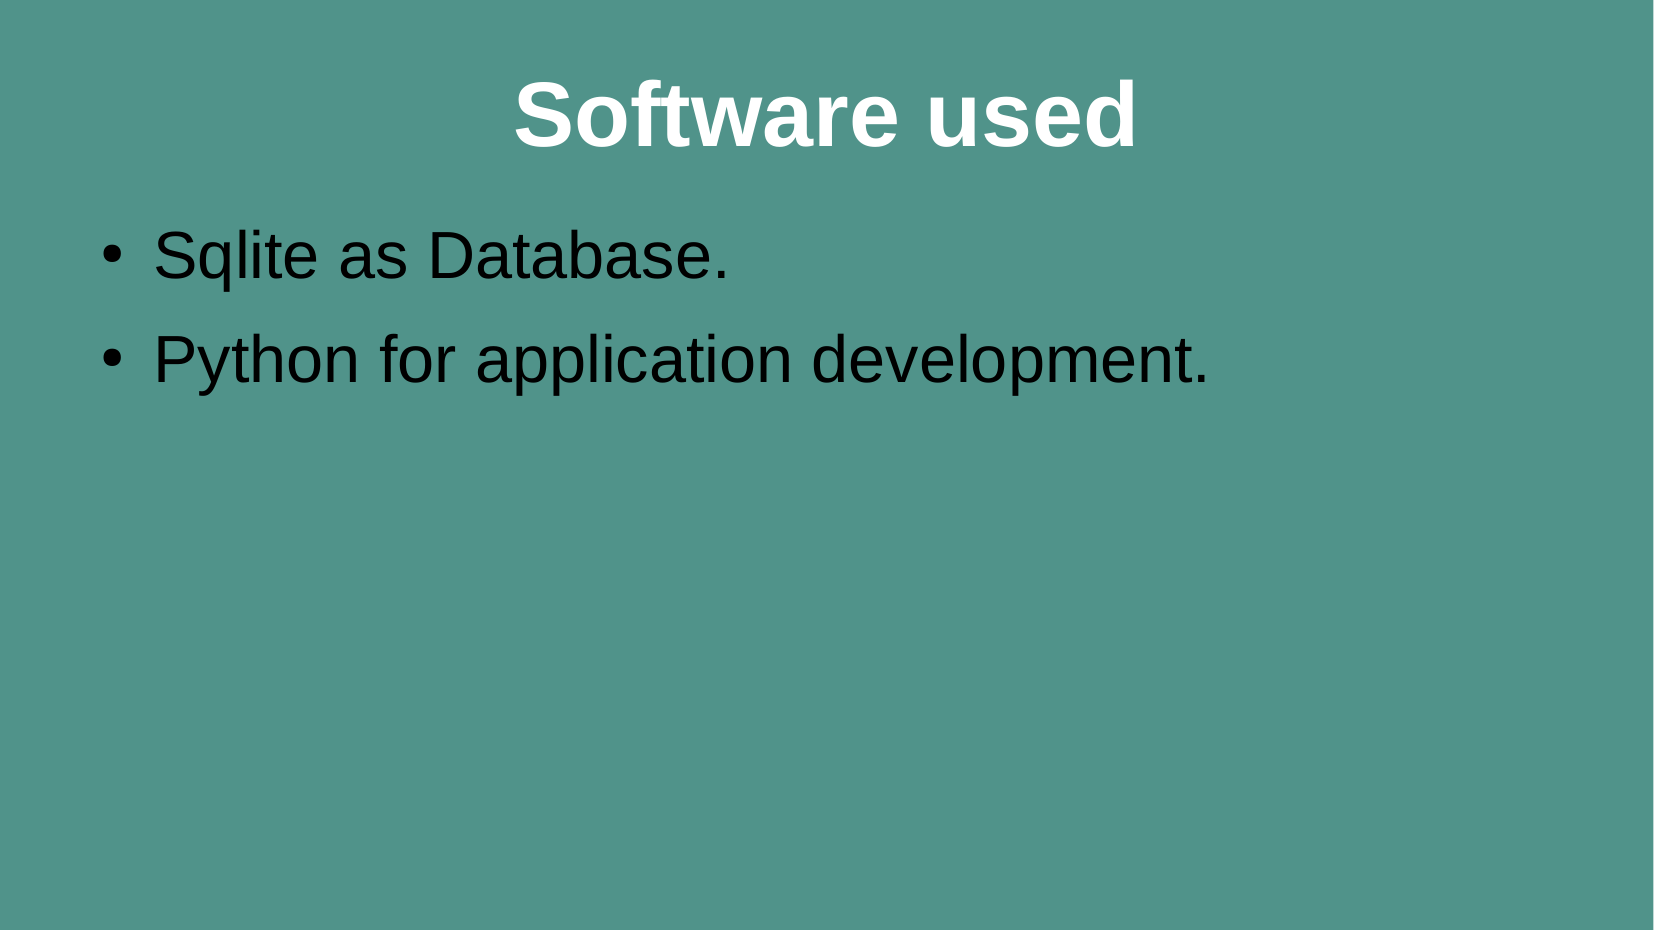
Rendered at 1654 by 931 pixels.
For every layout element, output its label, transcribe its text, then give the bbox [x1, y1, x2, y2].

title Software used [82, 37, 1571, 193]
list Sqlite as Database. Python for application development. [82, 217, 1571, 758]
